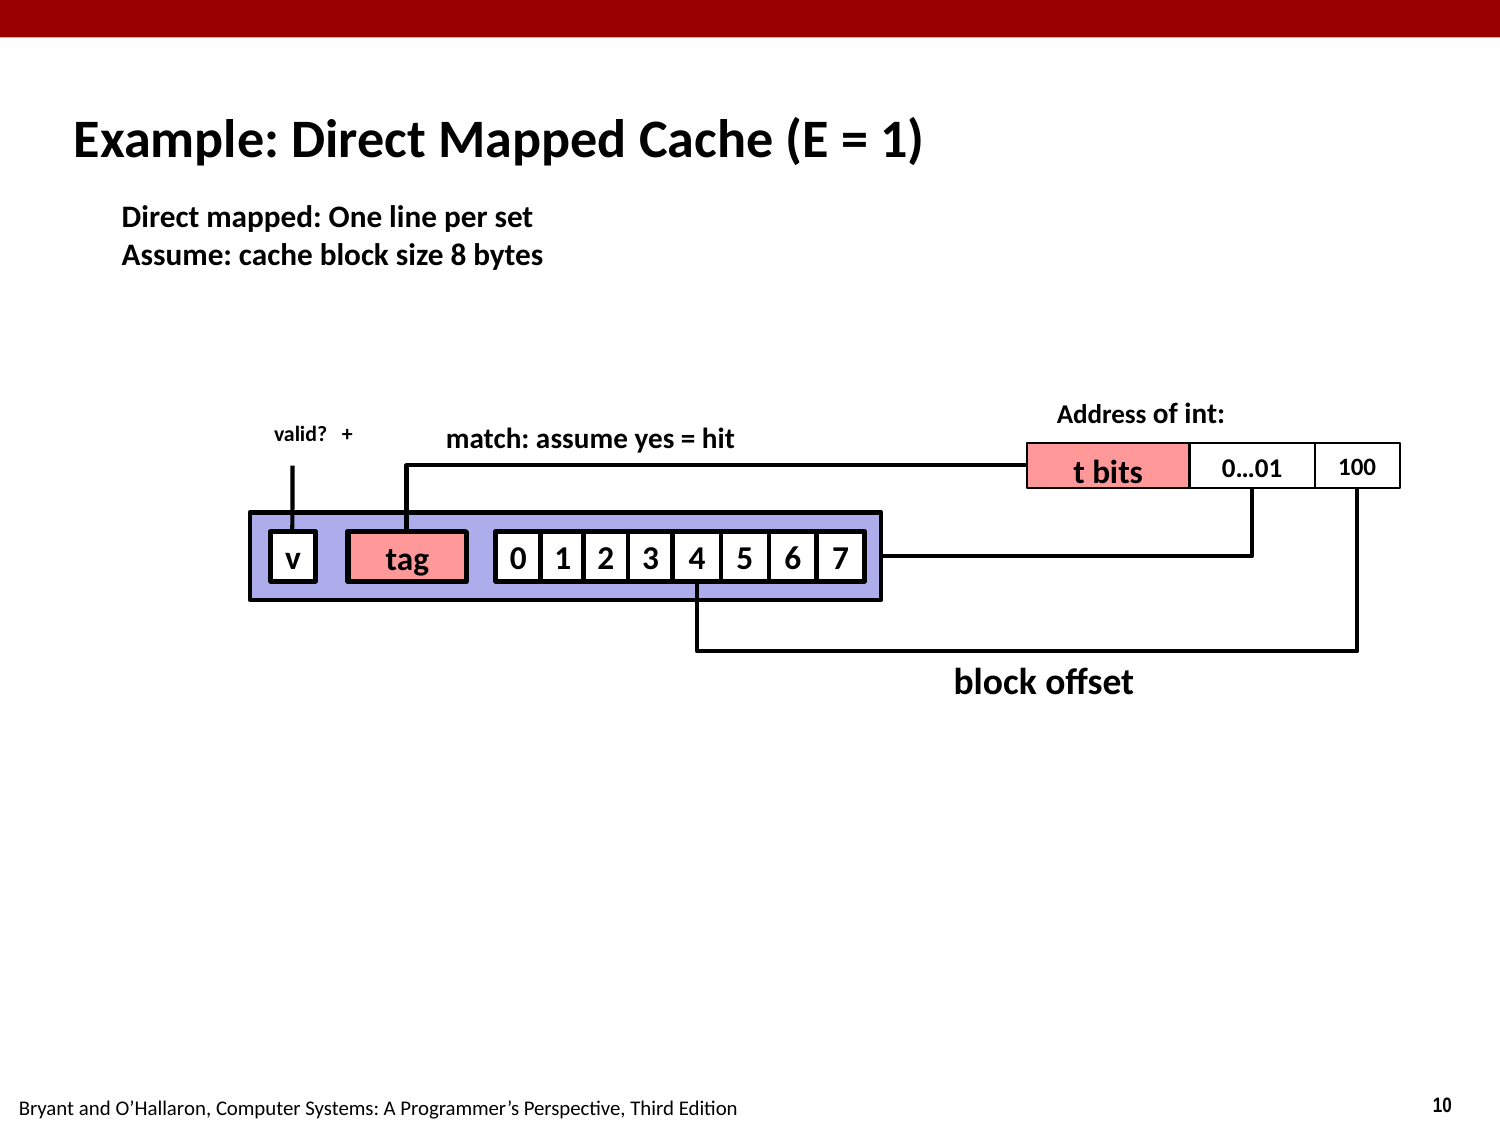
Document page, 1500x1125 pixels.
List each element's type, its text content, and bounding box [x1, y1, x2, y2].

text_box 5 [721, 531, 769, 582]
title Example: Direct Mapped Cache (E = 1) [58, 72, 1304, 198]
text_box t bits [1027, 443, 1189, 488]
text_box block offset [938, 649, 1150, 710]
text_box v [270, 531, 316, 582]
text_box 2 [583, 531, 628, 582]
text_box 6 [769, 531, 817, 582]
text_box tag [348, 531, 467, 582]
text_box Address of int: [1042, 387, 1241, 438]
text_box match: assume yes = hit [431, 412, 751, 463]
text_box valid? + [259, 412, 368, 454]
text_box 0 [495, 531, 540, 582]
text_box [249, 512, 882, 600]
text_box 4 [672, 531, 721, 582]
text_box 100 [1314, 443, 1400, 488]
text_box 7 [817, 531, 865, 582]
text_box 0…01 [1189, 443, 1314, 488]
text_box 1 [540, 531, 583, 582]
text_box 3 [628, 531, 672, 582]
text_box Direct mapped: One line per set Assume: cache block size 8 bytes [106, 189, 560, 280]
